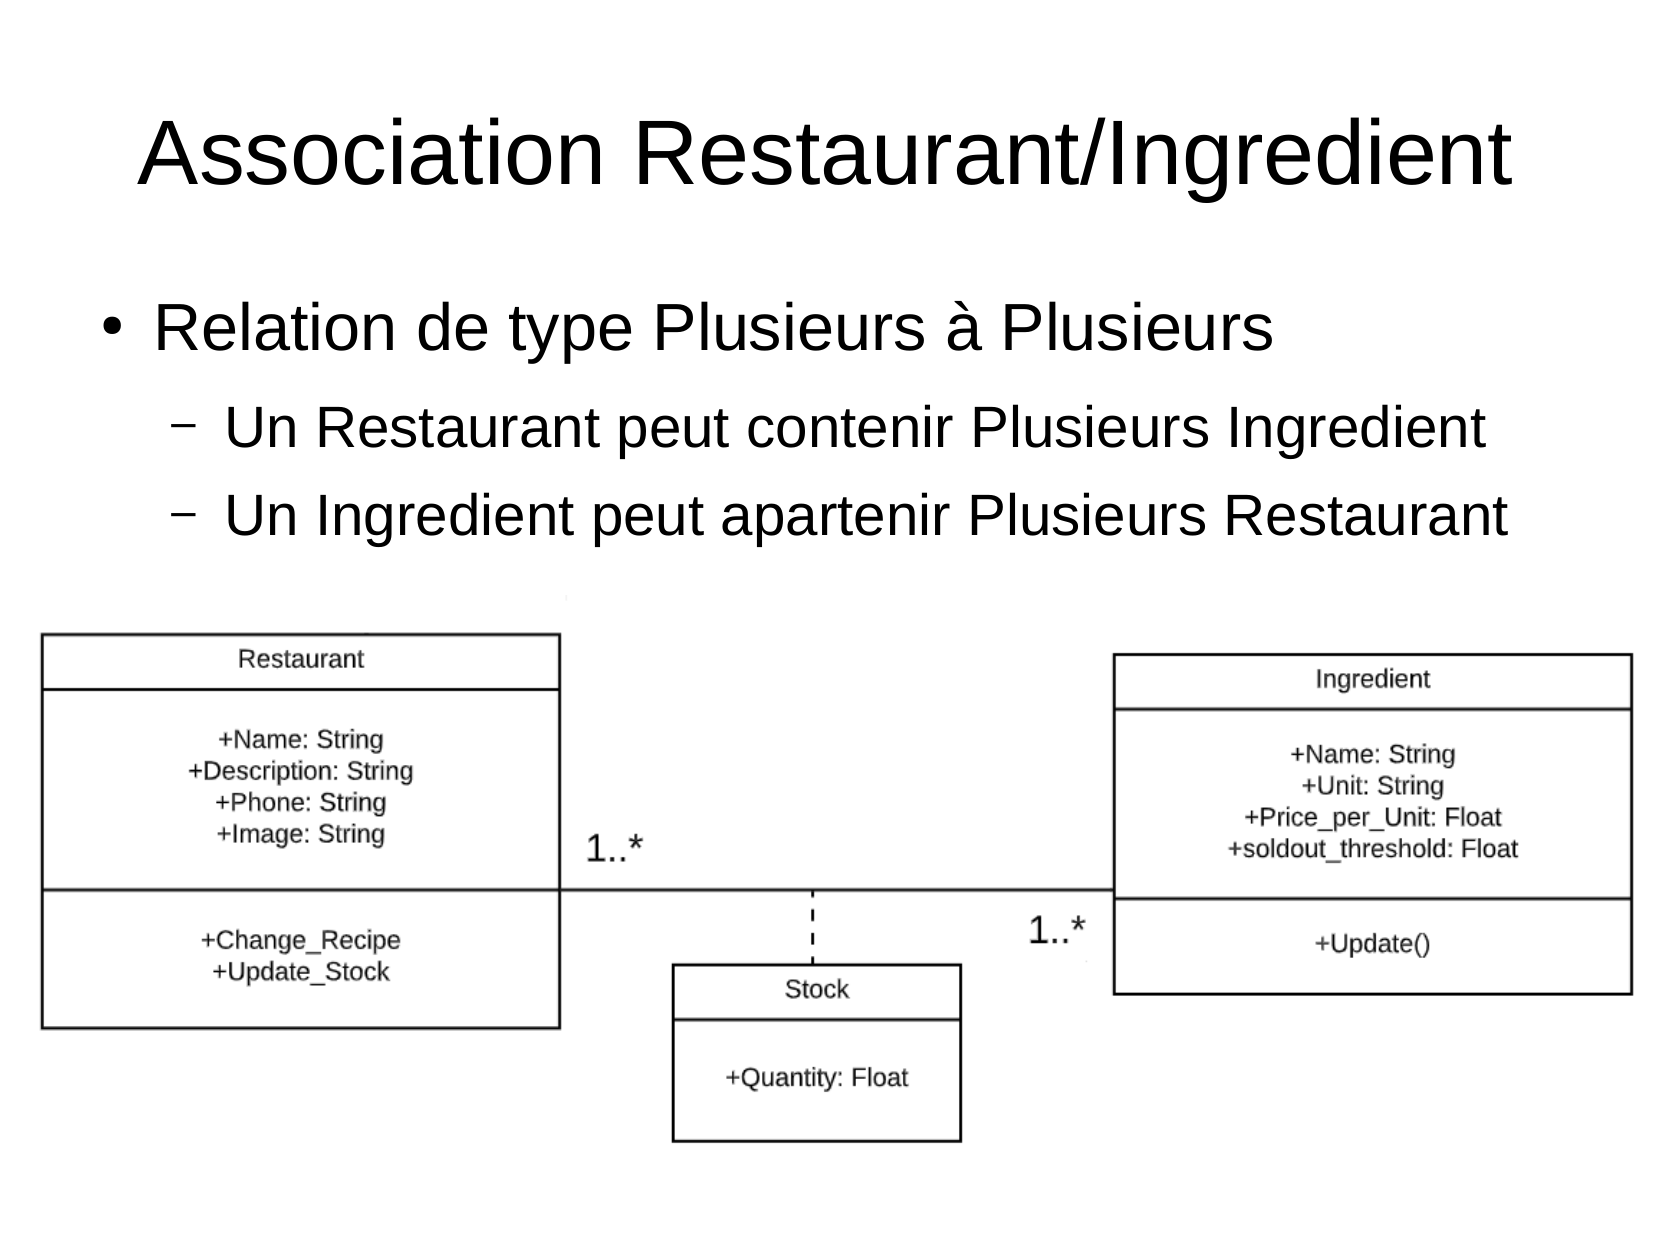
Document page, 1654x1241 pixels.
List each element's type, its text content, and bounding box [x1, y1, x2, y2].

title Association Restaurant/Ingredient [82, 49, 1571, 257]
picture [11, 595, 1642, 1146]
list Relation de type Plusieurs à Plusieurs Un Restaurant peut contenir Plusieurs Ingredient Un Ingredient peut apartenir Plusieurs Restaurant [82, 290, 1571, 595]
